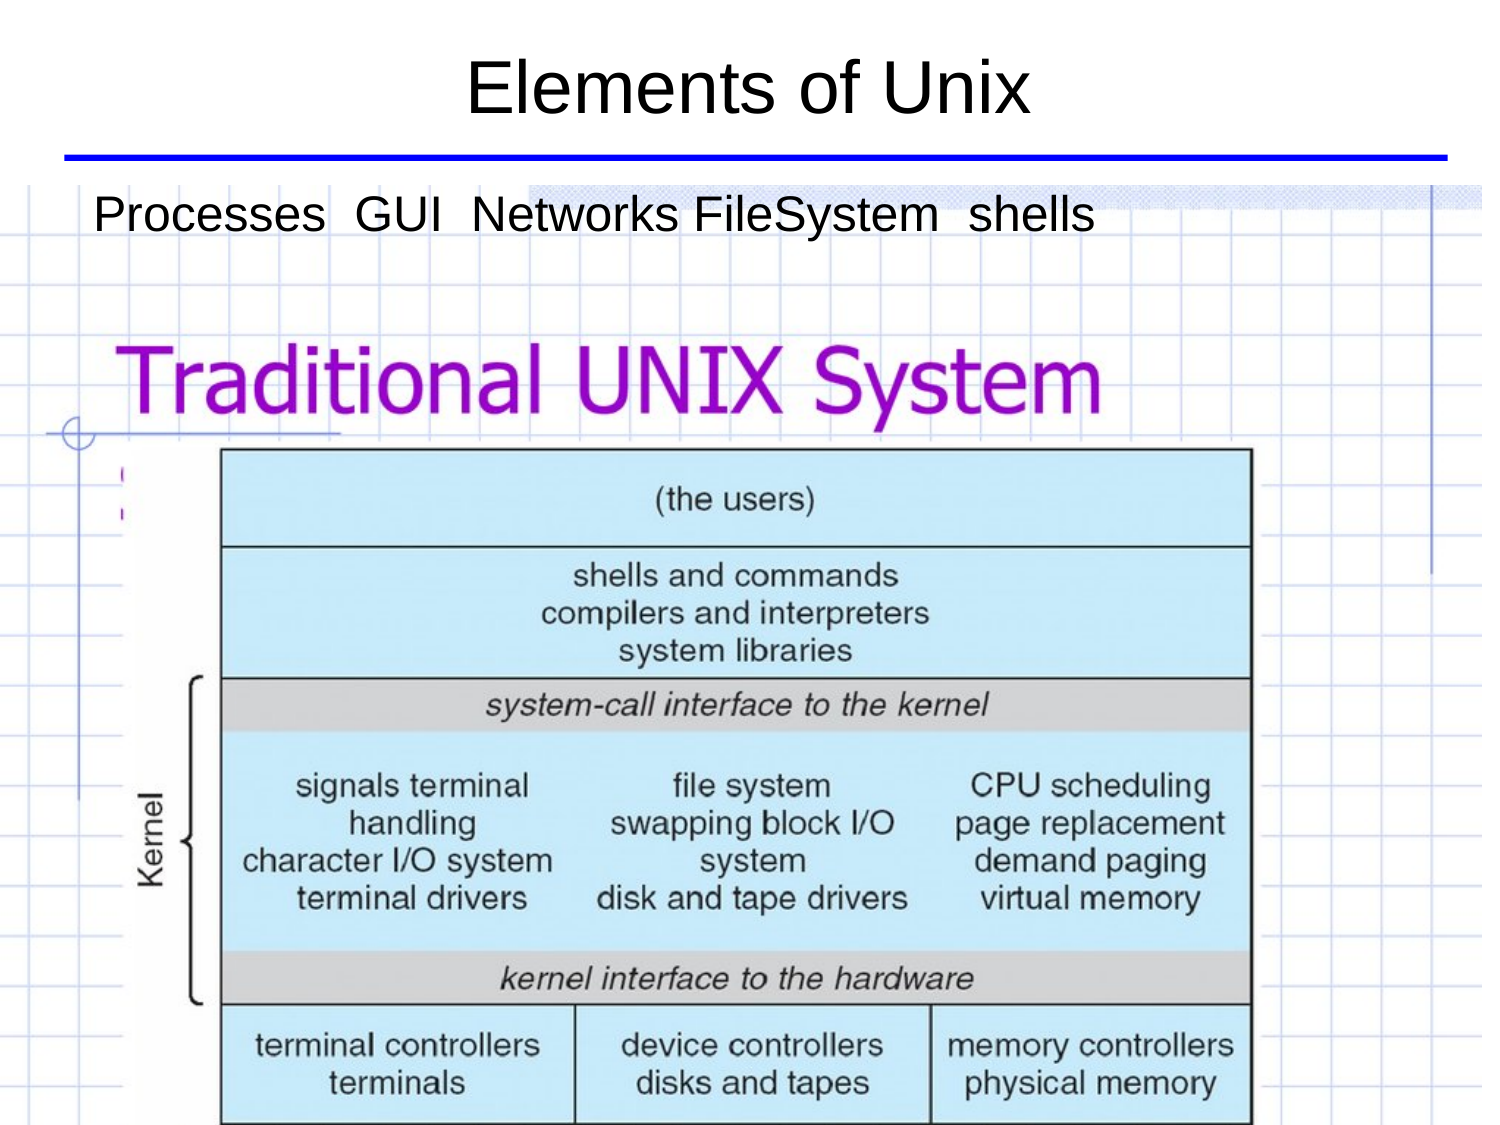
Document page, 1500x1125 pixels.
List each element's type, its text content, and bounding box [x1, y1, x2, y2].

list Processes GUI Networks FileSystem shells [78, 174, 1260, 277]
picture [0, 185, 1482, 1125]
title Elements of Unix [115, 21, 1382, 147]
